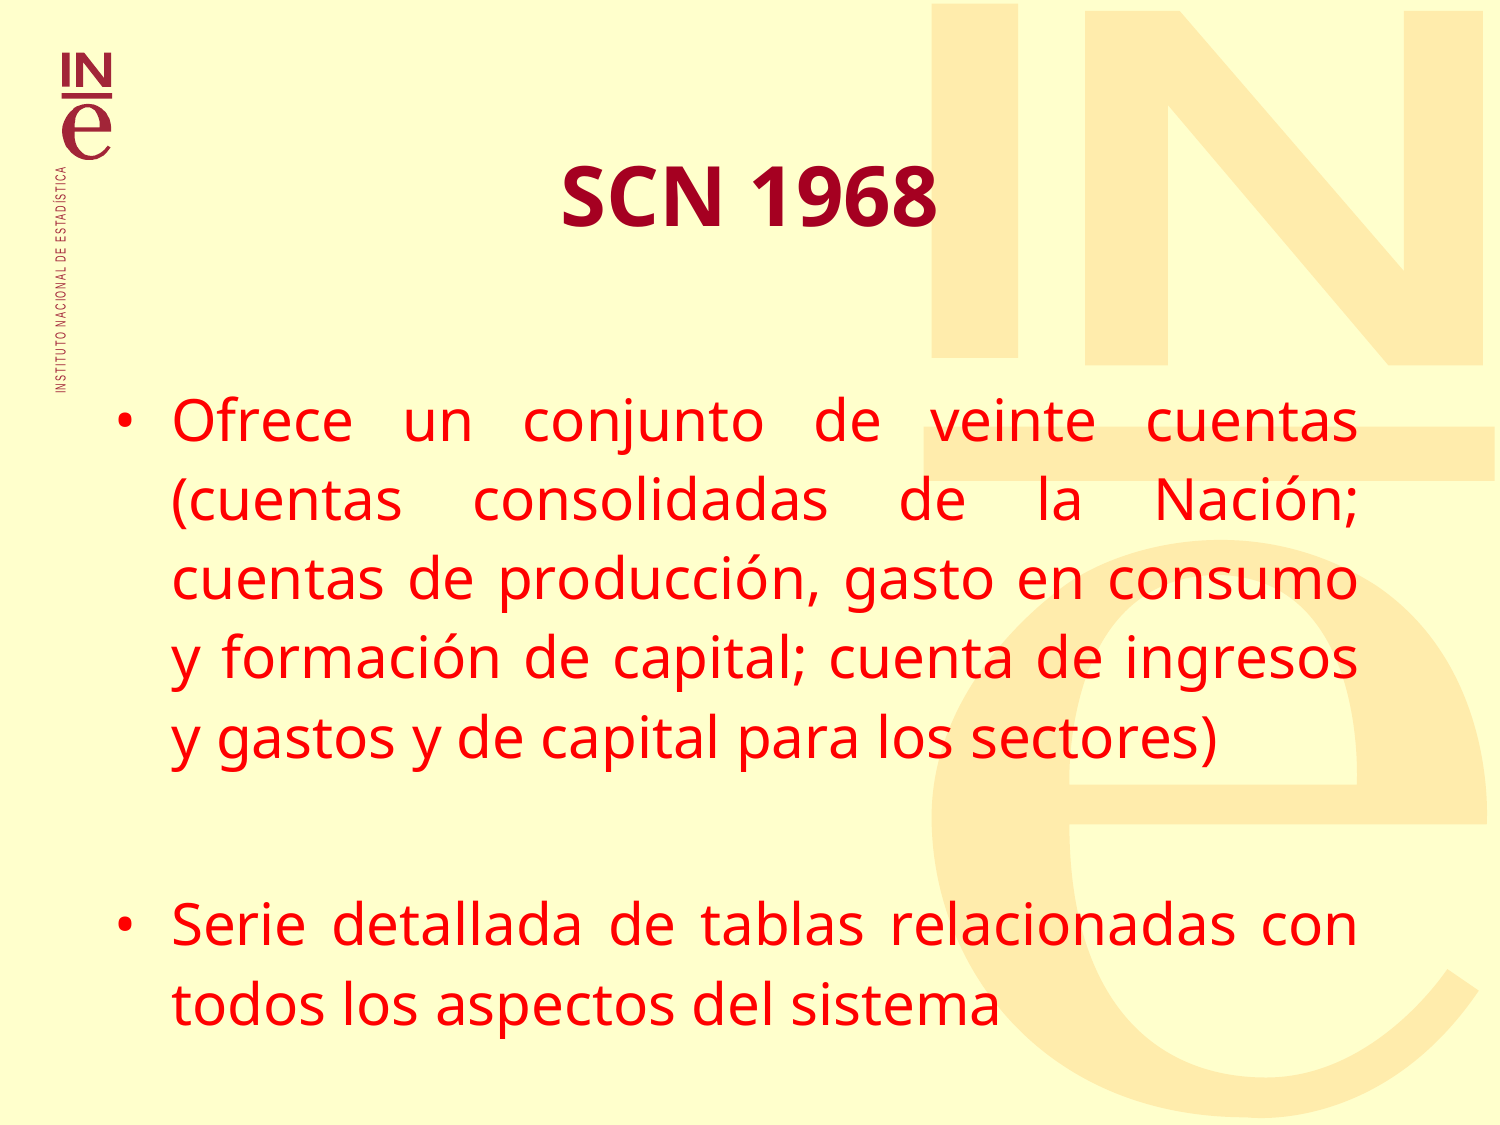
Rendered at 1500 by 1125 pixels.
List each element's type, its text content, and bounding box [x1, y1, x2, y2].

list Ofrece un conjunto de veinte cuentas (cuentas consolidadas de la Nación; cuentas de producción, gasto en consumo y formación de capital; cuenta de ingresos y gastos y de capital para los sectores) Serie detallada de tablas relacionadas con todos los aspectos del sistema [99, 299, 1375, 1125]
title SCN 1968 [112, 99, 1388, 288]
